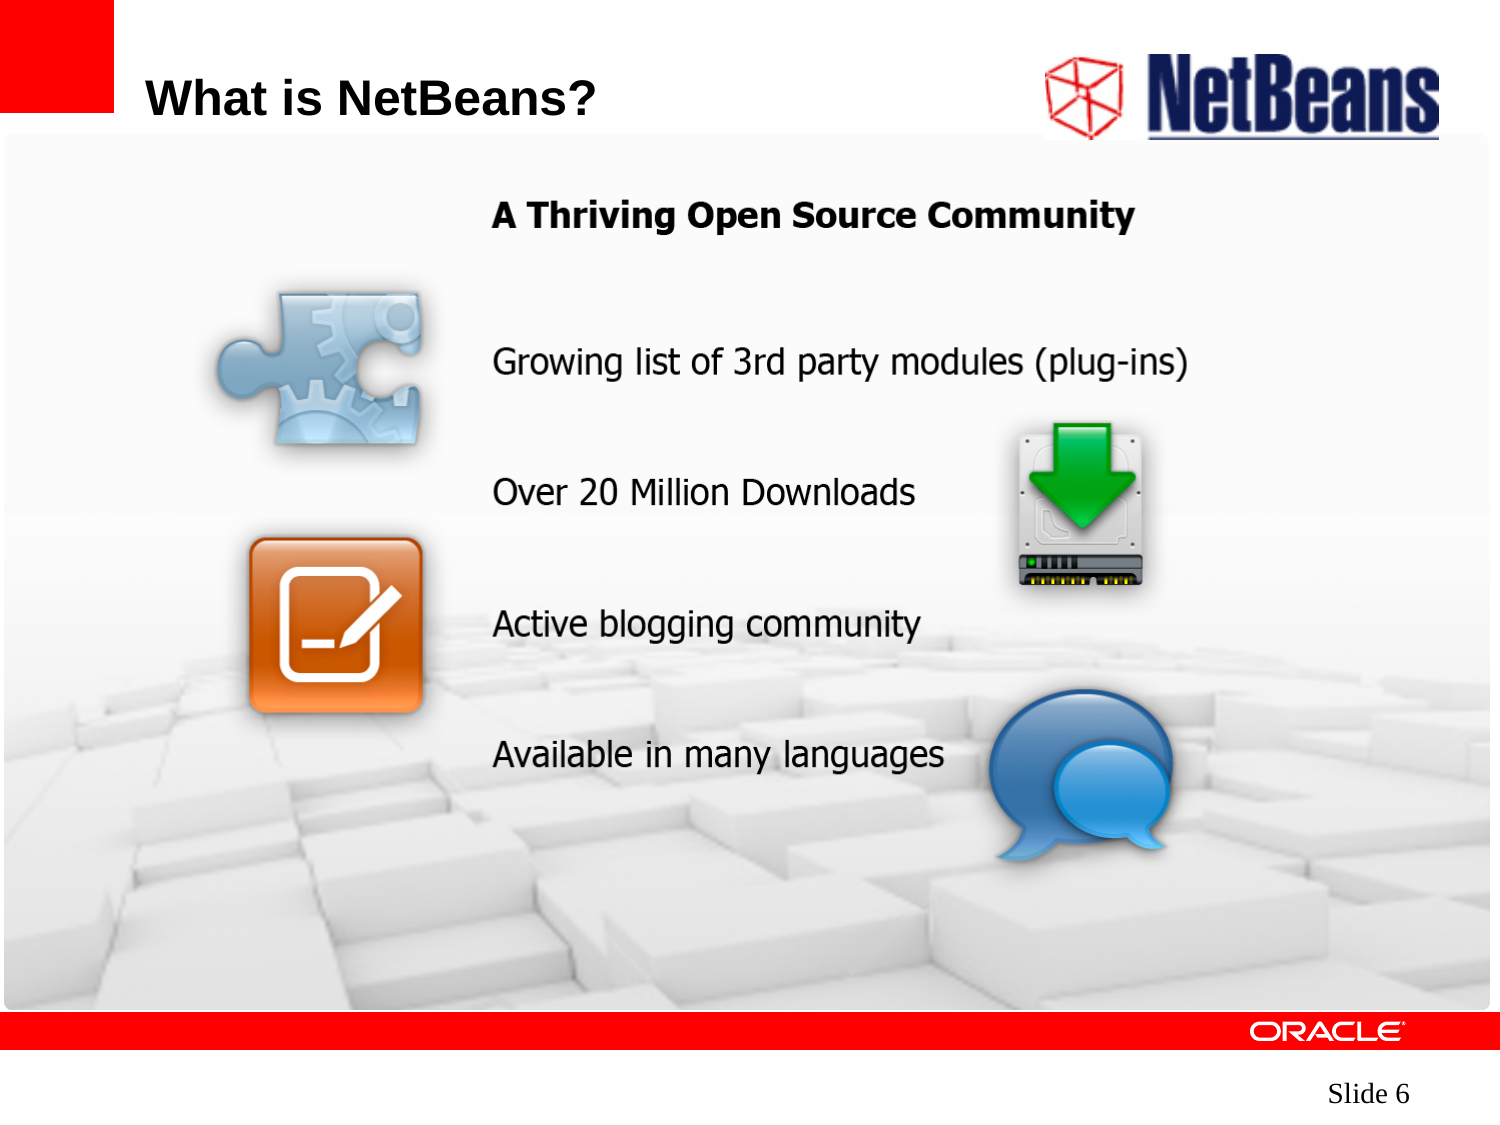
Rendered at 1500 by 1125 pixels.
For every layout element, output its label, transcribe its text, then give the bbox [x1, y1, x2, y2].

title What is NetBeans? [130, 30, 983, 145]
picture [0, 1012, 1500, 1050]
picture [4, 54, 1490, 1010]
picture [0, 0, 114, 113]
